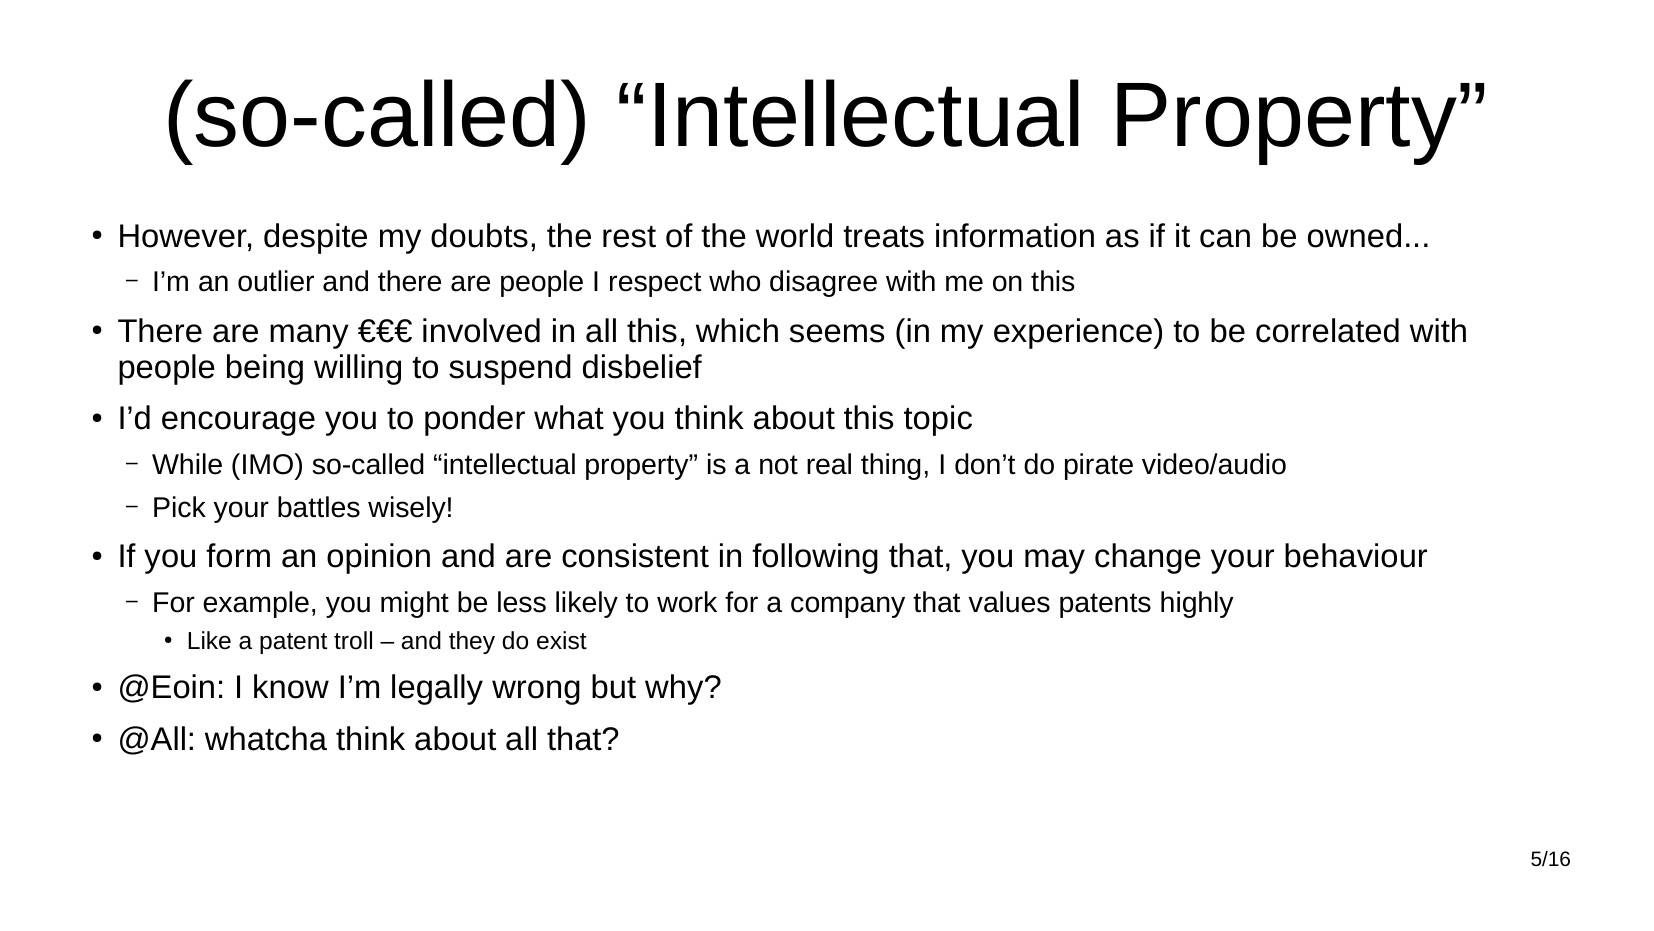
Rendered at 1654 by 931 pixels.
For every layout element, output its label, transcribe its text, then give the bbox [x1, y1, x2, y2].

list However, despite my doubts, the rest of the world treats information as if it can be owned... I’m an outlier and there are people I respect who disagree with me on this There are many €€€ involved in all this, which seems (in my experience) to be correlated with people being willing to suspend disbelief I’d encourage you to ponder what you think about this topic While (IMO) so-called “intellectual property” is a not real thing, I don’t do pirate video/audio Pick your battles wisely! If you form an opinion and are consistent in following that, you may change your behaviour For example, you might be less likely to work for a company that values patents highly Like a patent troll – and they do exist @Eoin: I know I’m legally wrong but why? @All: whatcha think about all that? [82, 217, 1571, 758]
title (so-called) “Intellectual Property” [82, 37, 1571, 193]
